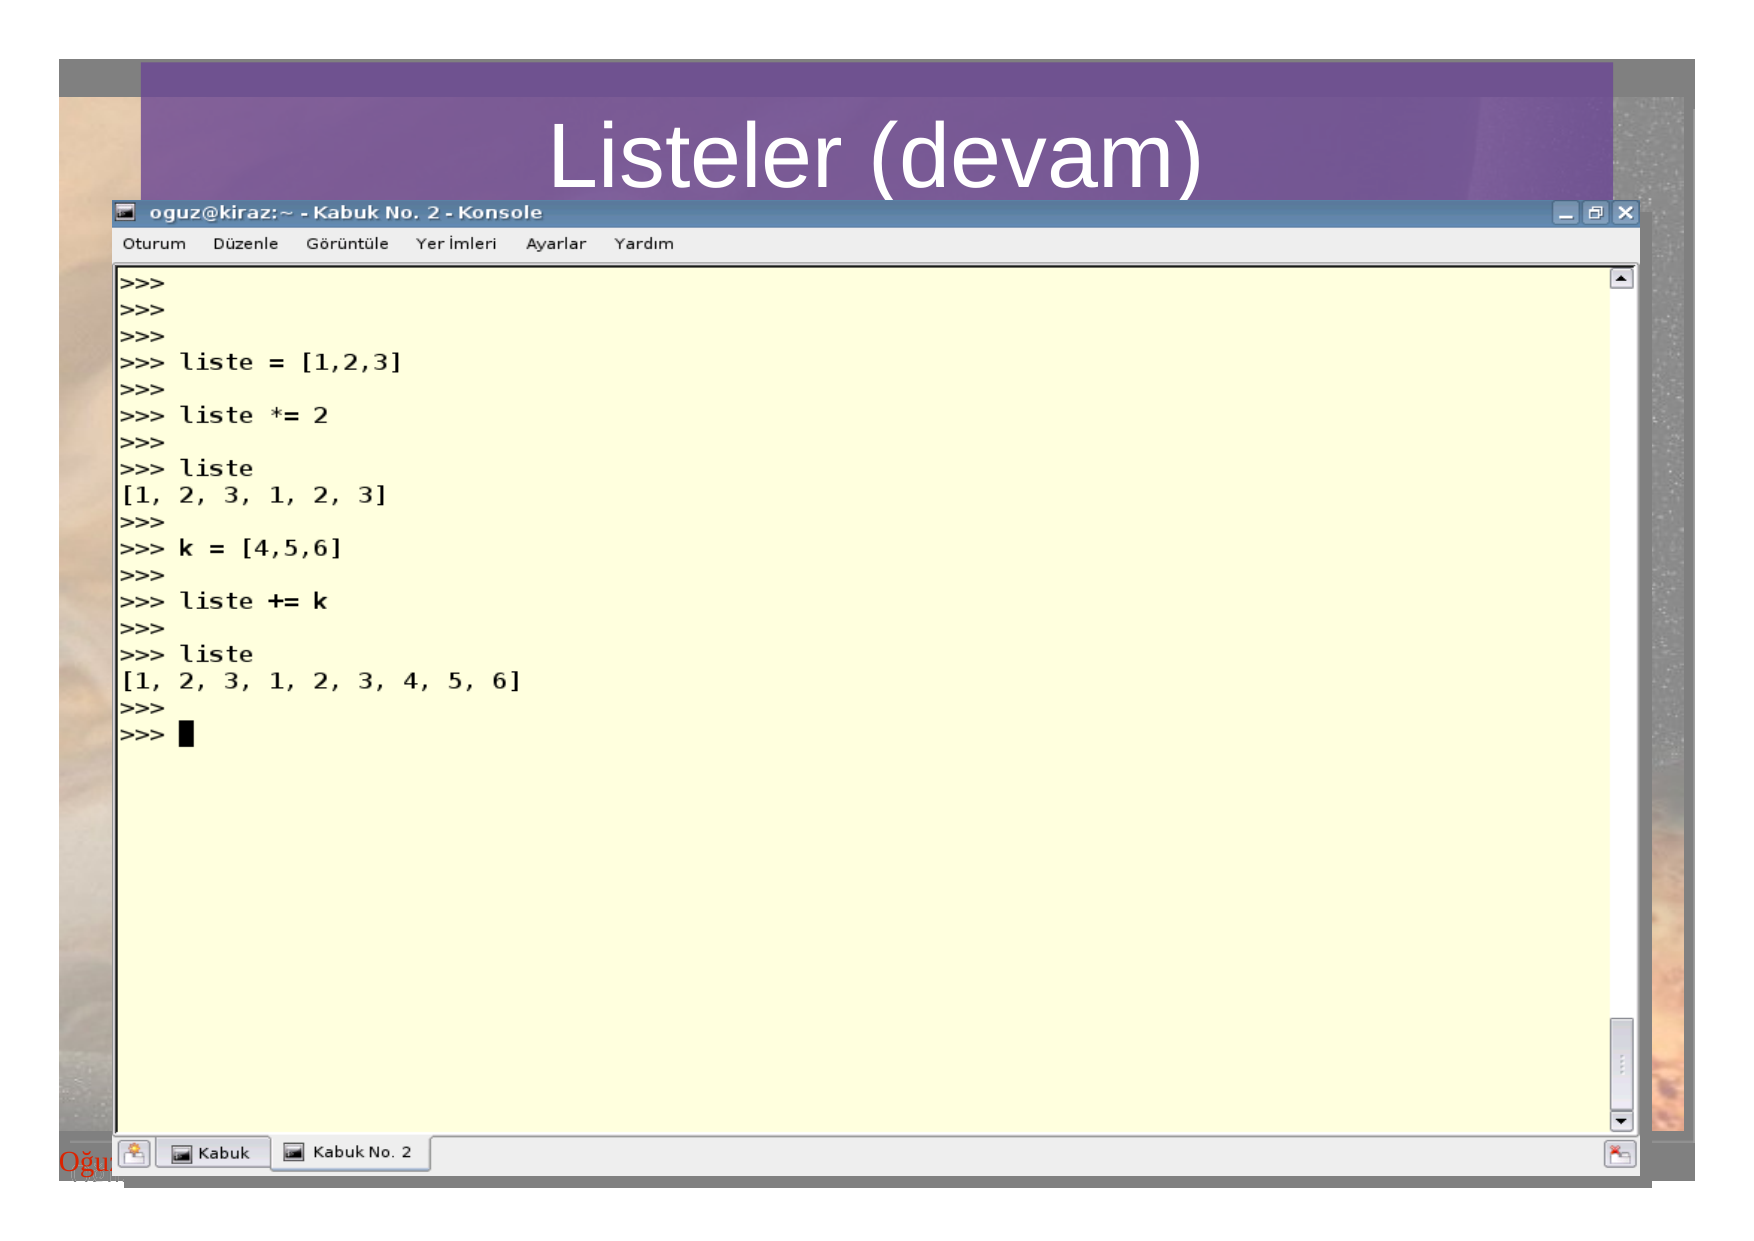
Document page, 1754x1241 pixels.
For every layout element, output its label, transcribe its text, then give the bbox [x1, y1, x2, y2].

title Listeler (devam) [140, 62, 1614, 200]
picture [59, 97, 1684, 1176]
